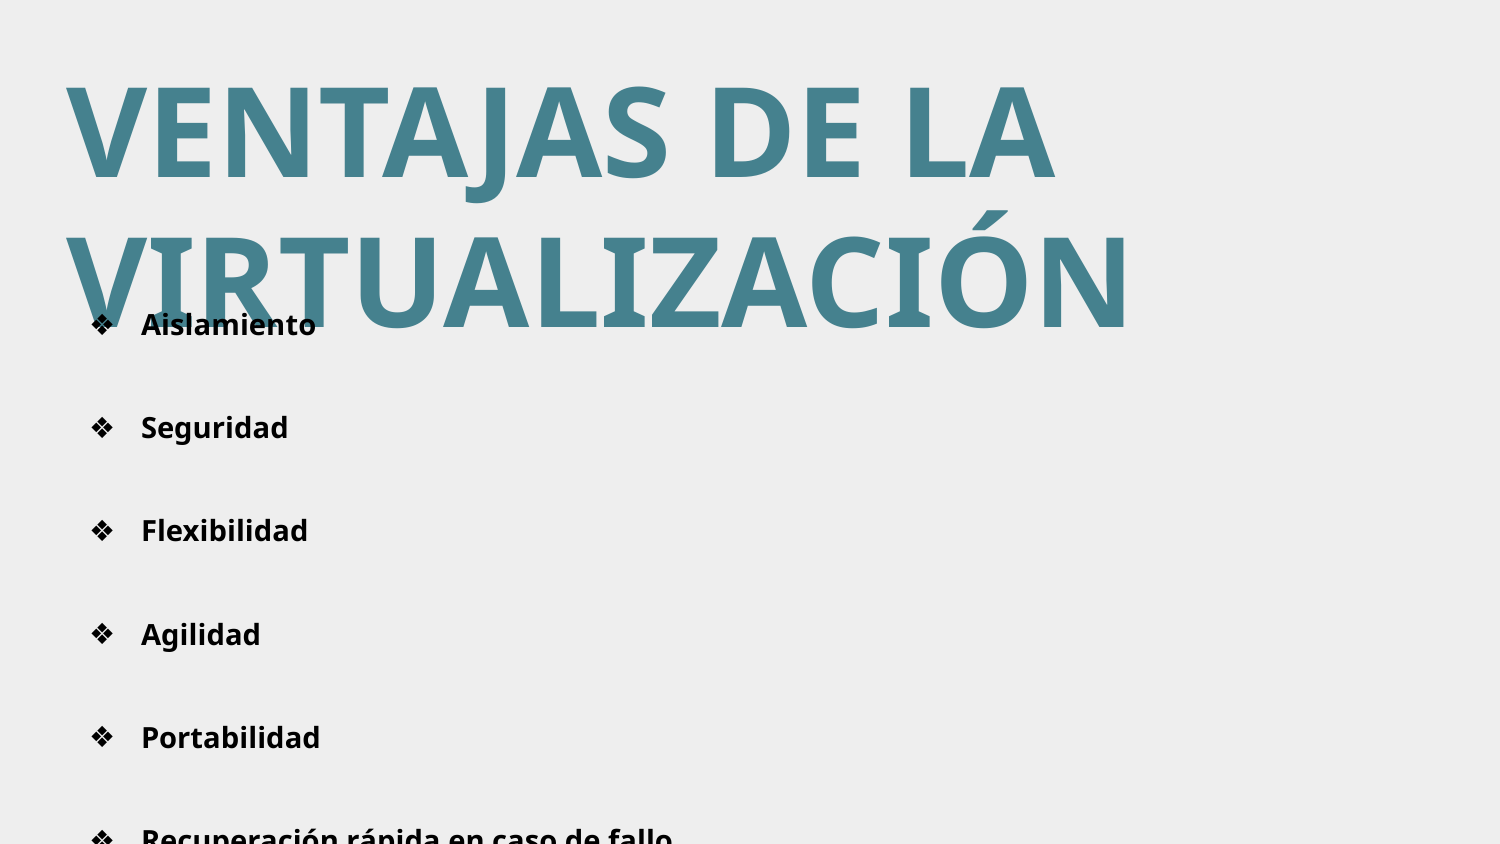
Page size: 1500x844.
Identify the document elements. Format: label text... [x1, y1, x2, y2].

title VENTAJAS DE LA VIRTUALIZACIÓN [51, 37, 1449, 170]
list Aislamiento Seguridad Flexibilidad Agilidad Portabilidad Recuperación rápida en caso de fallo [51, 188, 1449, 824]
